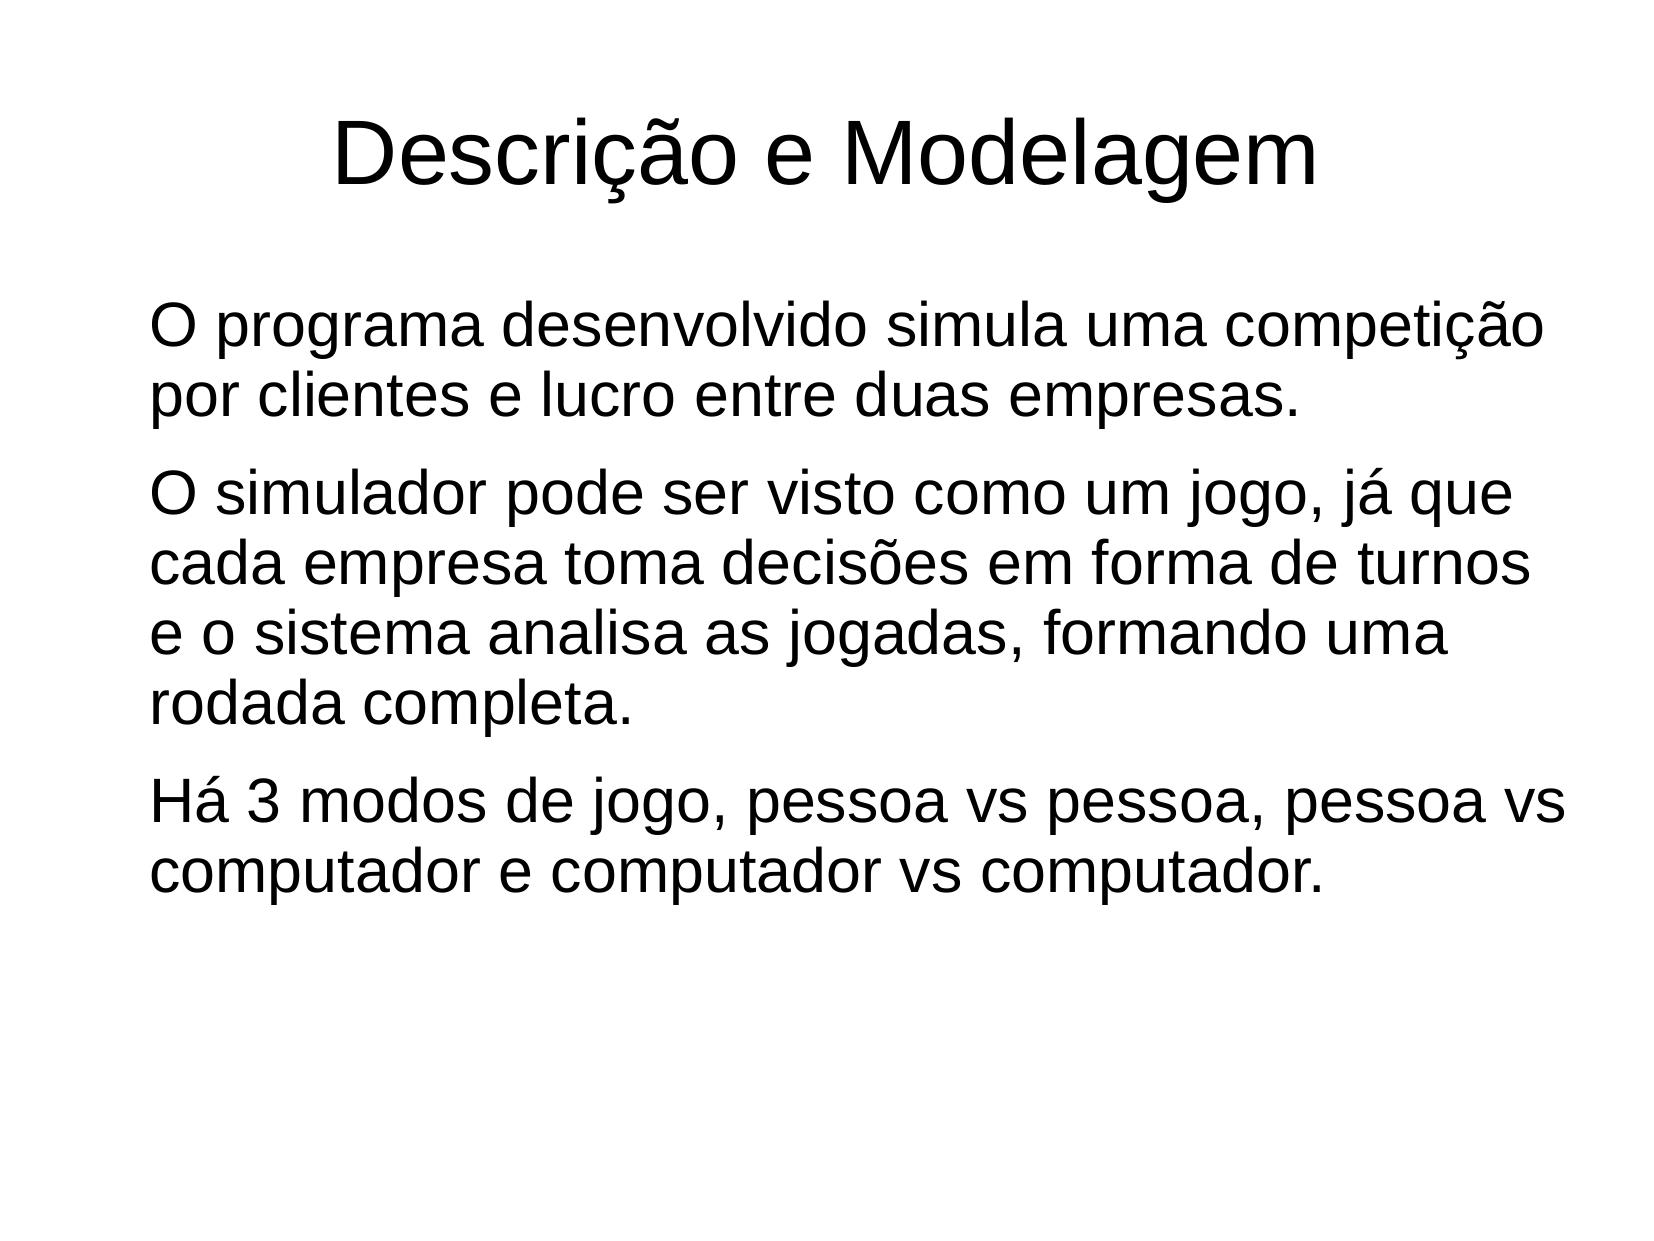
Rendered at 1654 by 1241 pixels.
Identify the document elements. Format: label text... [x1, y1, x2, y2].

title Descrição e Modelagem [82, 49, 1571, 257]
list O programa desenvolvido simula uma competição por clientes e lucro entre duas empresas. O simulador pode ser visto como um jogo, já que cada empresa toma decisões em forma de turnos e o sistema analisa as jogadas, formando uma rodada completa. Há 3 modos de jogo, pessoa vs pessoa, pessoa vs computador e computador vs computador. [82, 290, 1571, 1010]
